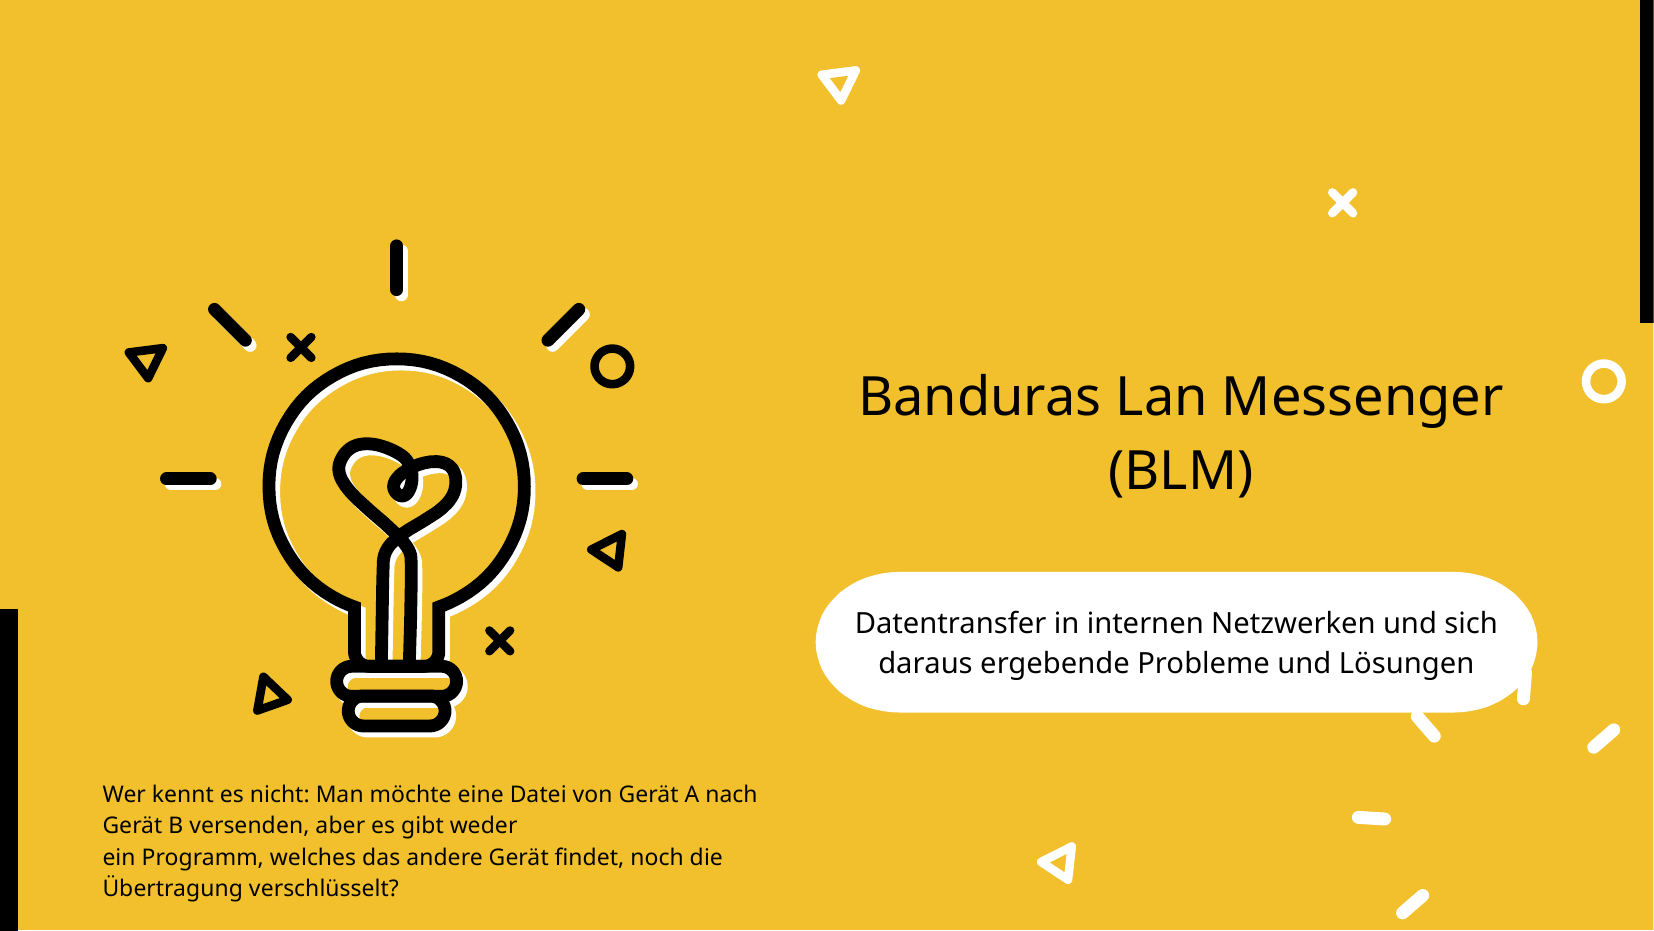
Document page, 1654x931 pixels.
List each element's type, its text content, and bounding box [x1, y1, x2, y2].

text_box Wer kennt es nicht: Man möchte eine Datei von Gerät A nach Gerät B versenden, aber es gibt weder ein Programm, welches das andere Gerät findet, noch die Übertragung verschlüsselt? [102, 787, 763, 895]
title Banduras Lan Messenger (BLM) [825, 368, 1538, 495]
text_box Datentransfer in internen Netzwerken und sich daraus ergebende Probleme und Lösungen [815, 571, 1538, 713]
